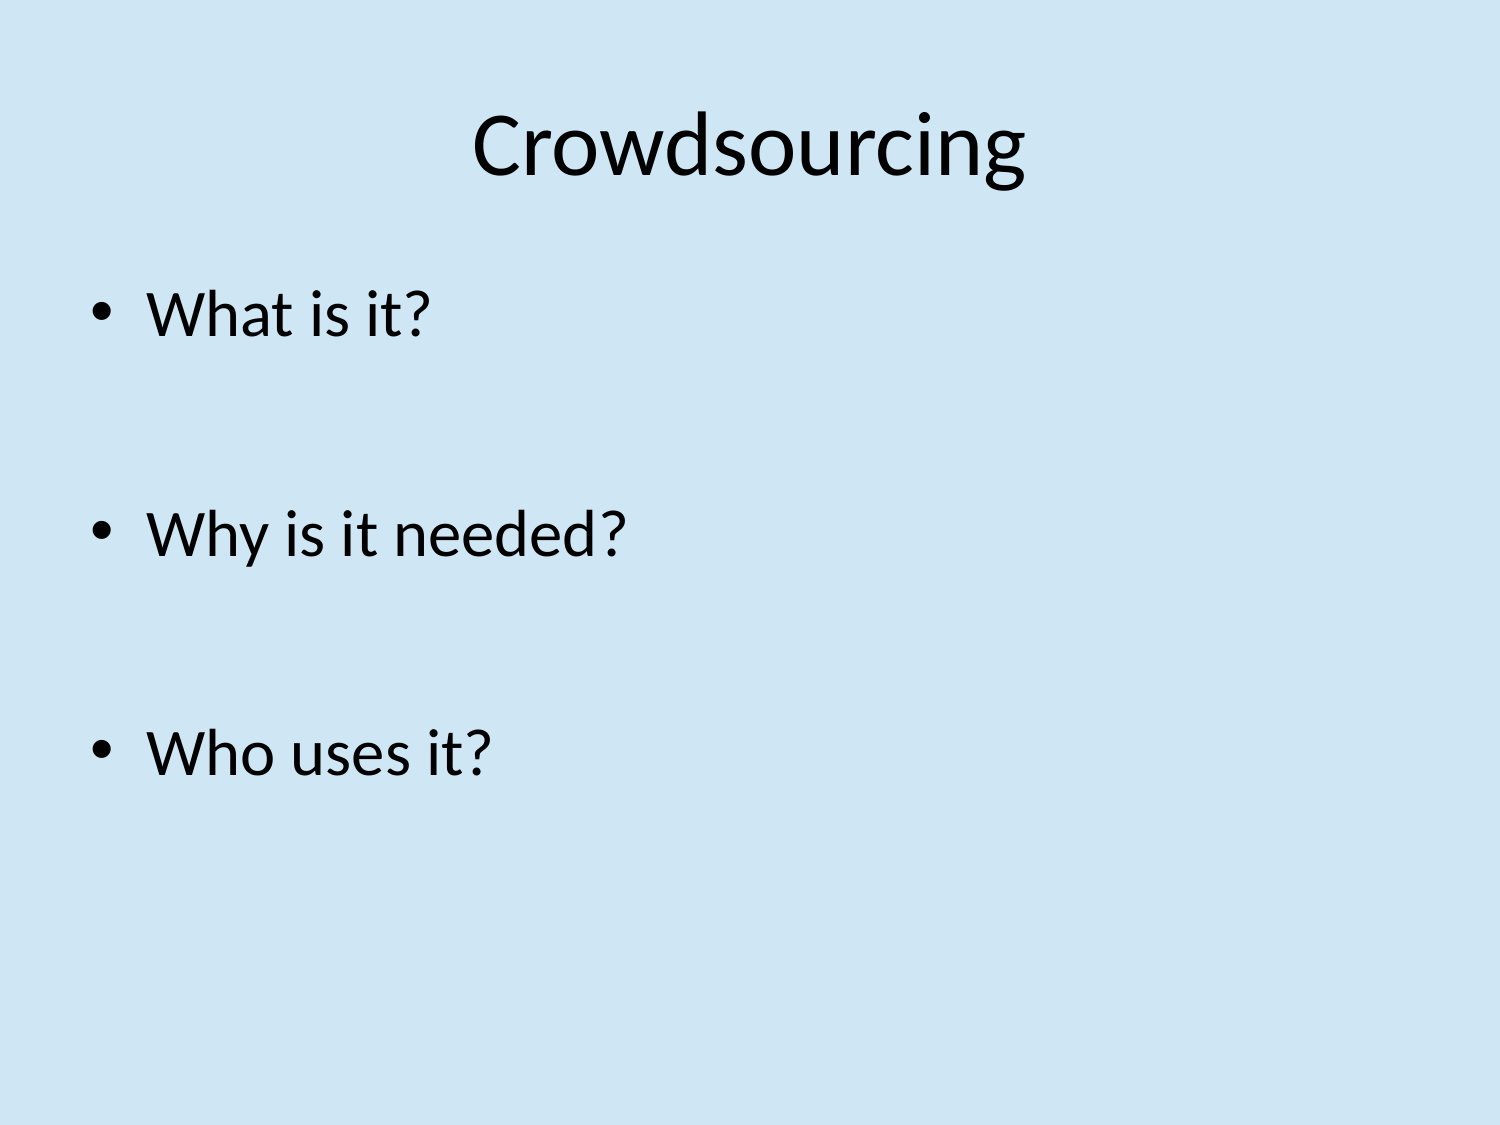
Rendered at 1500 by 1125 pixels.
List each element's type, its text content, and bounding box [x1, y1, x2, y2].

list What is it? Why is it needed? Who uses it? [75, 262, 1425, 1005]
title Crowdsourcing [75, 45, 1425, 233]
